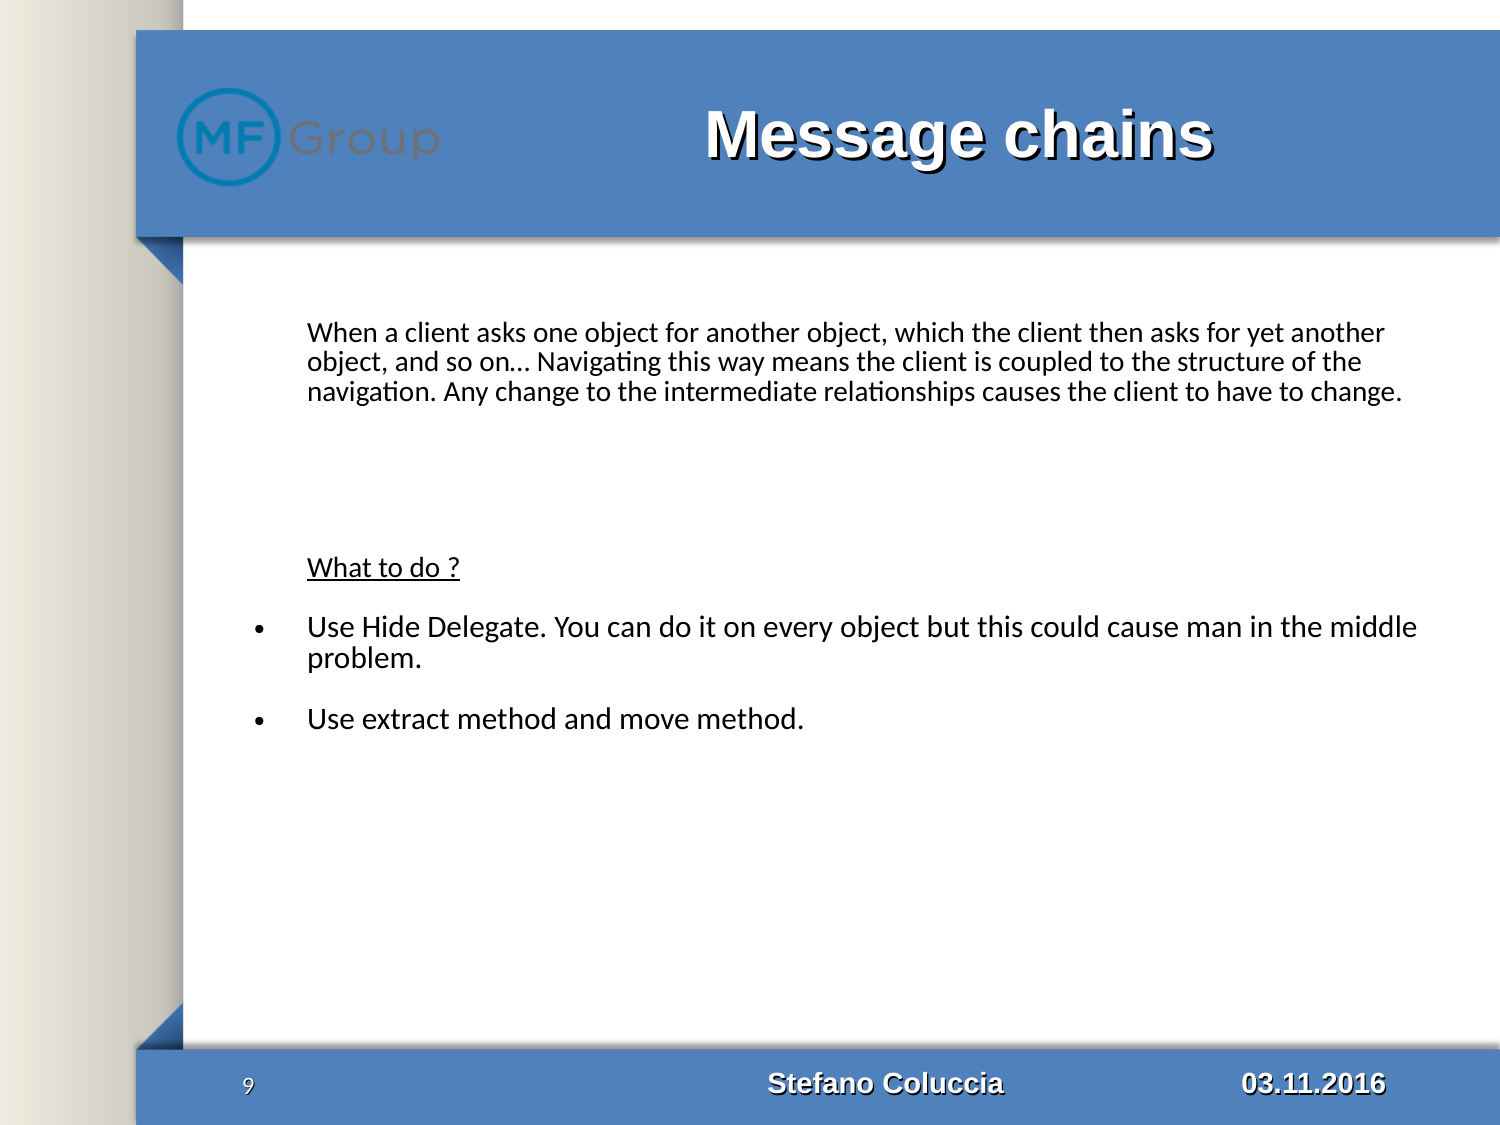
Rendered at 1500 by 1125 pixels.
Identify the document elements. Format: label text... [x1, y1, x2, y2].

list When a client asks one object for another object, which the client then asks for yet another object, and so on… Navigating this way means the client is coupled to the structure of the navigation. Any change to the intermediate relationships causes the client to have to change. What to do ? Use Hide Delegate. You can do it on every object but this could cause man in the middle problem. Use extract method and move method. [236, 261, 1453, 975]
title Stefano Coluccia [738, 1062, 1034, 1105]
title 03.11.2016 [1151, 1062, 1477, 1105]
title Message chains [472, 57, 1447, 211]
picture [0, 0, 1500, 1125]
